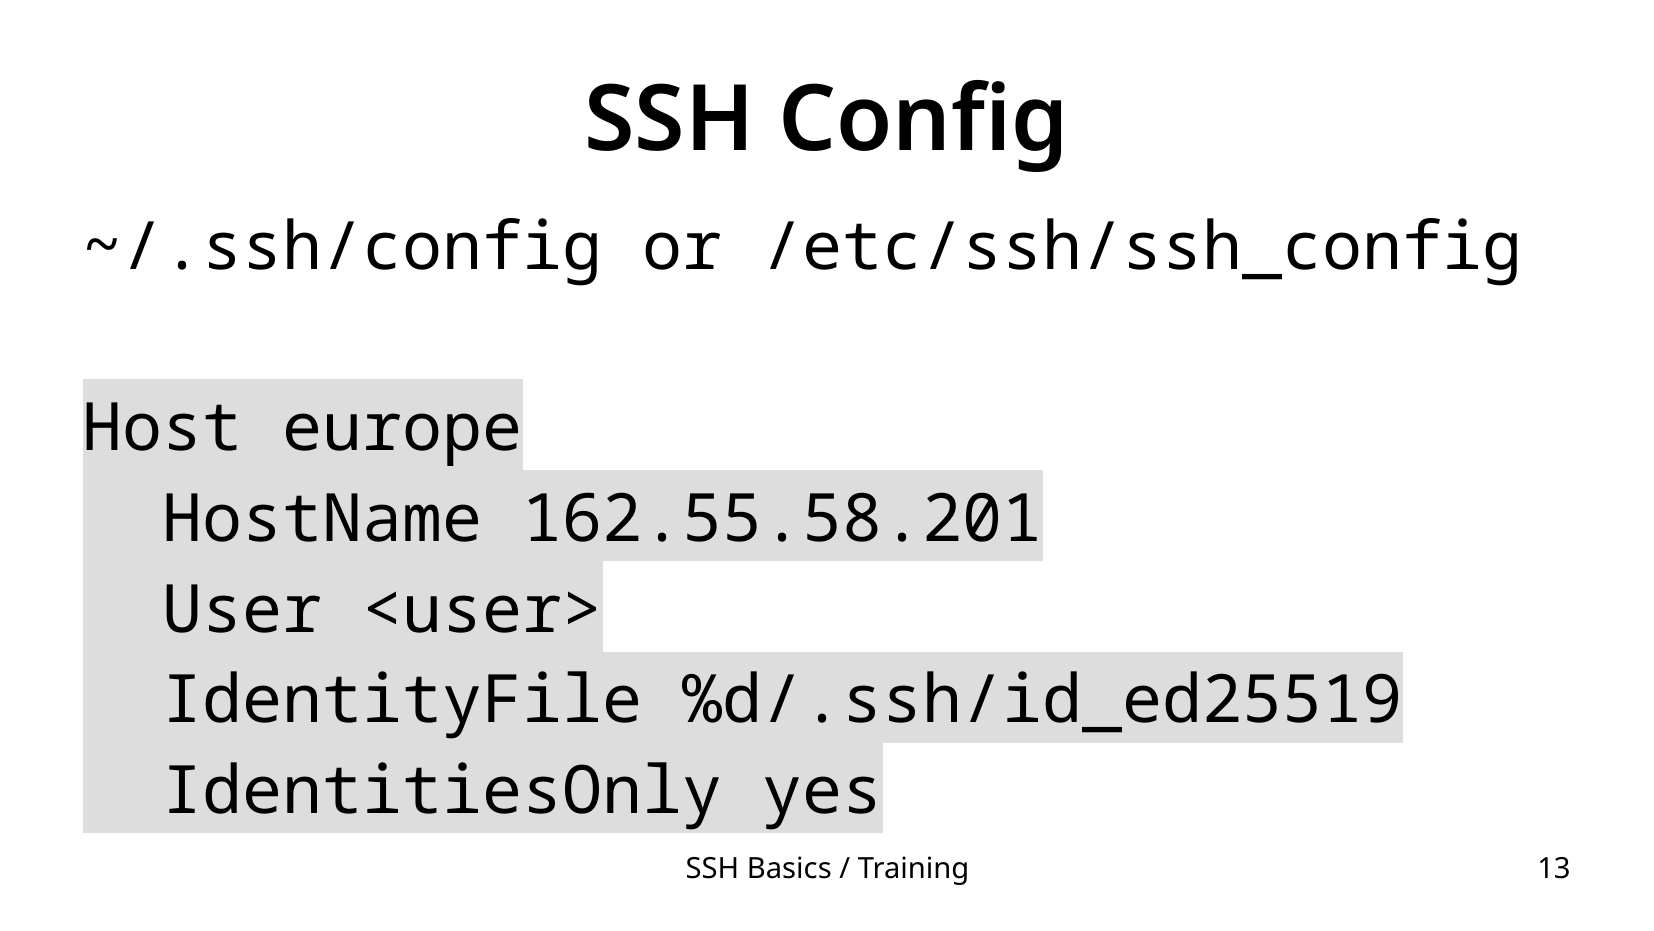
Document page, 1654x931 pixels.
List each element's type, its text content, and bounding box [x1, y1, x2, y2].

title SSH Config [82, 37, 1571, 193]
subtitle ~/.ssh/config or /etc/ssh/ssh_config Host europe HostName 162.55.58.201 User <user> IdentityFile %d/.ssh/id_ed25519 IdentitiesOnly yes [82, 197, 1571, 786]
